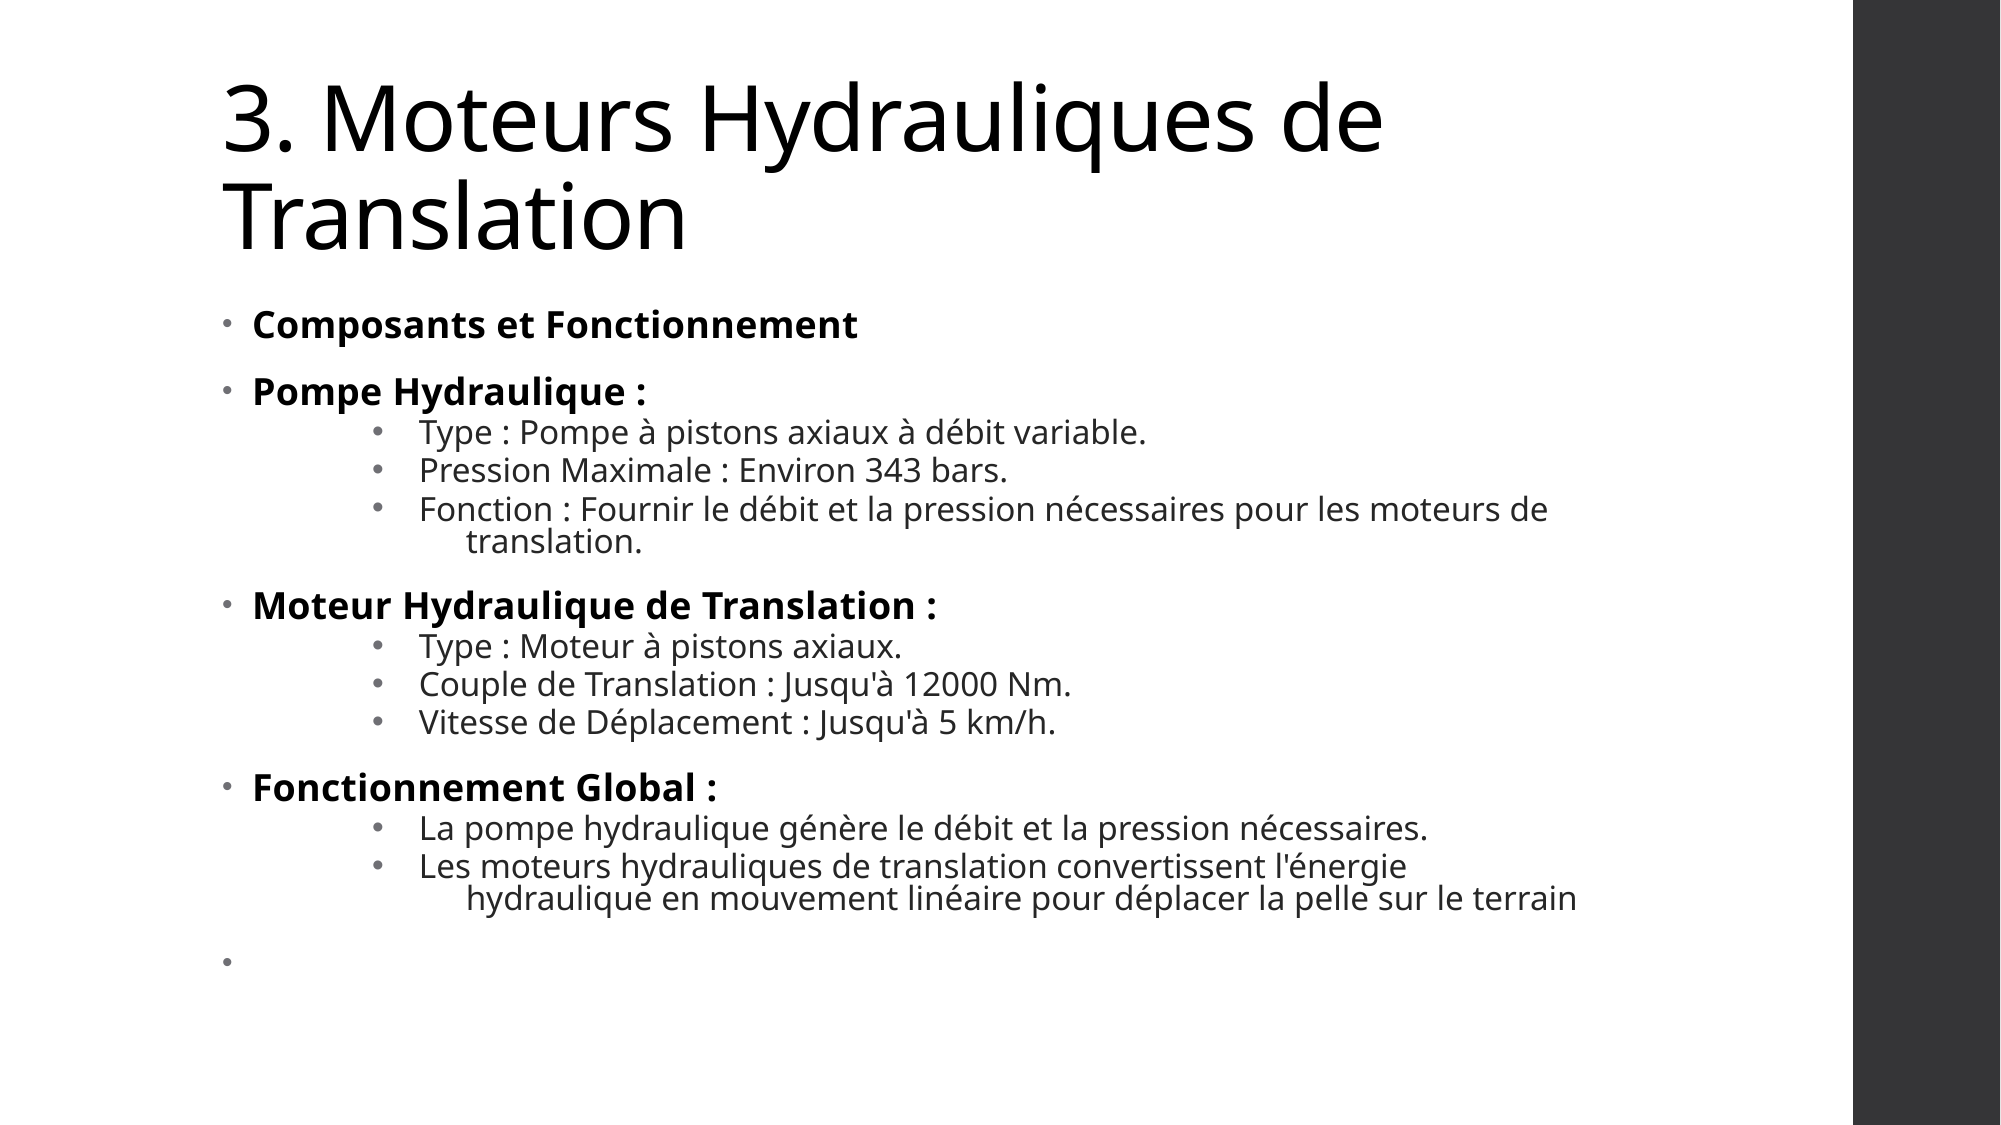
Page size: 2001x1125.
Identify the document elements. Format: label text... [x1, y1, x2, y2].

title 3. Moteurs Hydrauliques de Translation [206, 60, 1797, 278]
list Composants et Fonctionnement Pompe Hydraulique : Type : Pompe à pistons axiaux à débit variable. Pression Maximale : Environ 343 bars. Fonction : Fournir le débit et la pression nécessaires pour les moteurs de translation. Moteur Hydraulique de Translation : Type : Moteur à pistons axiaux. Couple de Translation : Jusqu'à 12000 Nm. Vitesse de Déplacement : Jusqu'à 5 km/h. Fonctionnement Global : La pompe hydraulique génère le débit et la pression nécessaires. Les moteurs hydrauliques de translation convertissent l'énergie hydraulique en mouvement linéaire pour déplacer la pelle sur le terrain [206, 299, 1617, 1014]
